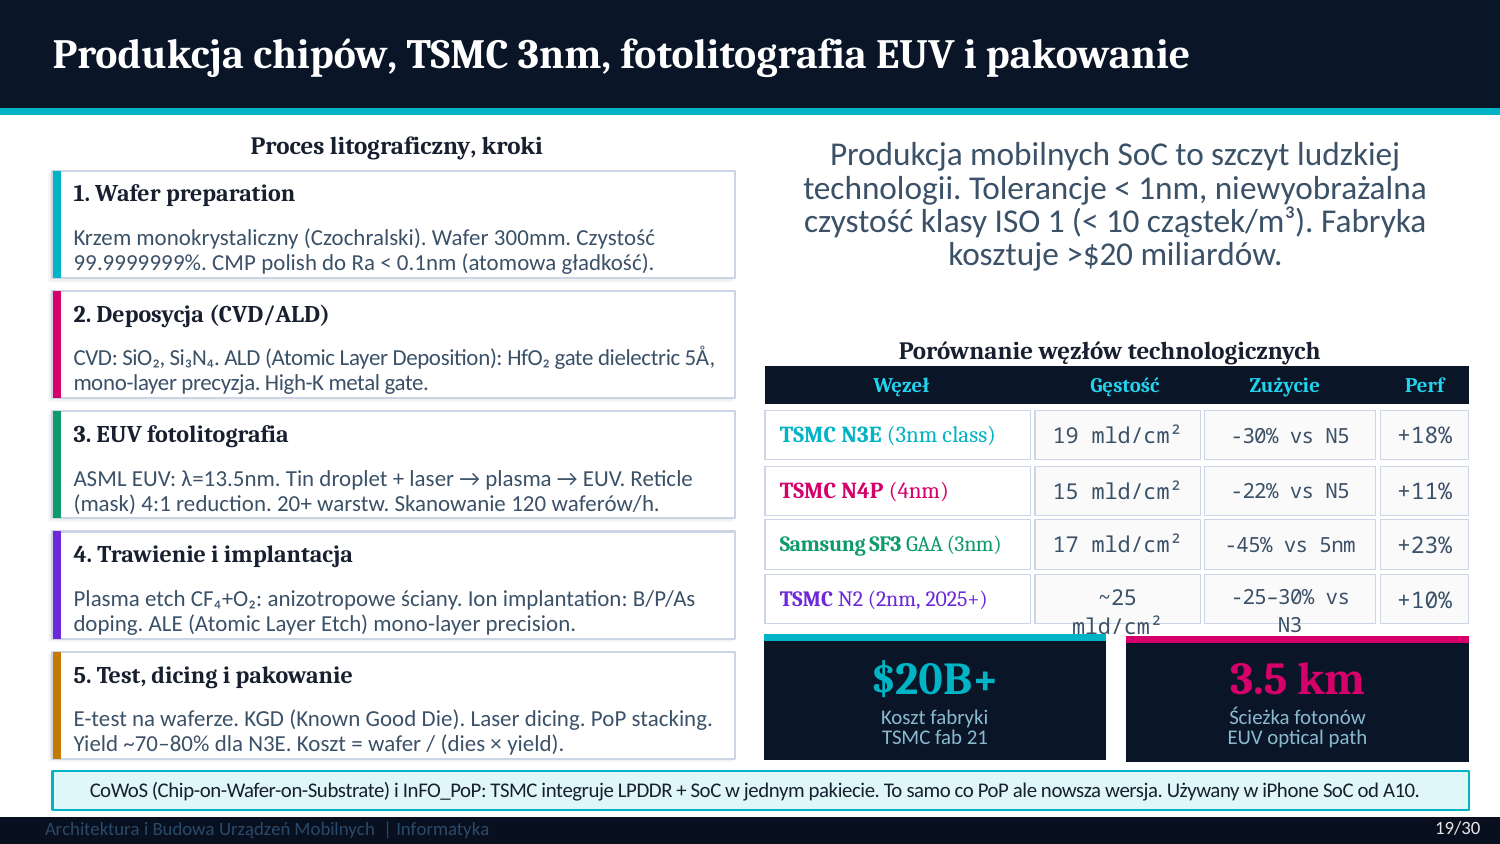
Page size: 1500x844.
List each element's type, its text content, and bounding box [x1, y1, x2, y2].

text_box 19 mld/cm² [1035, 410, 1200, 460]
text_box -22% vs N5 [1204, 466, 1376, 516]
text_box [764, 693, 1106, 701]
text_box Proces litograficzny, kroki [56, 126, 738, 168]
text_box -45% vs 5nm [1204, 520, 1376, 569]
text_box Produkcja chipów, TSMC 3nm, fotolitografia EUV i pakowanie [53, 9, 1447, 102]
text_box 1. Wafer preparation [73, 173, 726, 215]
text_box -25–30% vs N3 [1204, 574, 1376, 624]
text_box TSMC N3E (3nm class) [765, 410, 1031, 460]
text_box Koszt fabryki TSMC fab 21 [764, 701, 1106, 755]
text_box 4. Trawienie i implantacja [73, 534, 726, 576]
text_box Plasma etch CF₄+O₂: anizotropowe ściany. Ion implantation: B/P/As doping. ALE (Atomic Layer Etch) mono-layer precision. [73, 587, 726, 626]
text_box [764, 634, 1106, 646]
text_box Produkcja mobilnych SoC to szczyt ludzkiej technologii. Tolerancje < 1nm, niewyobrażalna czystość klasy ISO 1 (< 10 cząstek/m³). Fabryka kosztuje >$20 miliardów. [751, 123, 1480, 292]
text_box $20B+ [764, 646, 1106, 693]
text_box /30 [1420, 806, 1500, 844]
text_box 3.5 km [1126, 646, 1469, 692]
text_box 17 mld/cm² [1035, 520, 1200, 569]
text_box [765, 366, 1469, 404]
text_box [52, 171, 735, 278]
text_box CVD: SiO₂, Si₃N₄. ALD (Atomic Layer Deposition): HfO₂ gate dielectric 5Å, mono-layer precyzja. High-K metal gate. [73, 347, 726, 386]
text_box E-test na waferze. KGD (Known Good Die). Laser dicing. PoP stacking. Yield ~70–80% dla N3E. Koszt = wafer / (dies × yield). [73, 707, 726, 746]
text_box [52, 652, 735, 759]
text_box ASML EUV: λ=13.5nm. Tin droplet + laser → plasma → EUV. Reticle (mask) 4:1 reduction. 20+ warstw. Skanowanie 120 waferów/h. [73, 467, 726, 506]
text_box +23% [1381, 520, 1469, 569]
text_box 5. Test, dicing i pakowanie [73, 655, 726, 697]
text_box [764, 755, 1106, 760]
text_box [52, 291, 735, 398]
text_box [52, 411, 735, 518]
text_box $20B+ [926, 665, 935, 692]
text_box Gęstość [1037, 368, 1212, 403]
text_box [1126, 636, 1469, 646]
text_box [0, 817, 1420, 844]
text_box [0, 0, 1500, 115]
text_box 15 mld/cm² [1035, 466, 1200, 516]
text_box Zużycie [1218, 368, 1351, 403]
text_box Ścieżka fotonów EUV optical path [1126, 701, 1469, 755]
text_box [1126, 692, 1469, 701]
text_box Porównanie węzłów technologicznych [765, 335, 1455, 366]
text_box 3. EUV fotolitografia [73, 414, 726, 456]
text_box Krzem monokrystaliczny (Czochralski). Wafer 300mm. Czystość 99.9999999%. CMP polish do Ra < 0.1nm (atomowa gładkość). [73, 226, 726, 265]
text_box Architektura i Budowa Urządzeń Mobilnych | Informatyka [45, 819, 1420, 843]
text_box TSMC N4P (4nm) [765, 466, 1031, 516]
text_box $20B+ [954, 679, 964, 691]
text_box +10% [1381, 574, 1469, 624]
text_box +11% [1381, 466, 1469, 516]
text_box TSMC N2 (2nm, 2025+) [765, 574, 1031, 624]
text_box [1126, 755, 1469, 762]
text_box Perf [1381, 369, 1469, 402]
text_box CoWoS (Chip-on-Wafer-on-Substrate) i InFO_PoP: TSMC integruje LPDDR + SoC w jednym pakiecie. To samo co PoP ale nowsza wersja. Używany w iPhone SoC od A10. [75, 774, 1455, 806]
text_box -30% vs N5 [1204, 410, 1376, 460]
text_box Samsung SF3 GAA (3nm) [765, 520, 1031, 569]
text_box [52, 531, 735, 639]
text_box 2. Deposycja (CVD/ALD) [73, 293, 726, 335]
text_box ~25 mld/cm² [1035, 574, 1200, 624]
text_box +18% [1381, 410, 1469, 460]
text_box Węzeł [765, 368, 1037, 403]
text_box [53, 771, 1469, 810]
